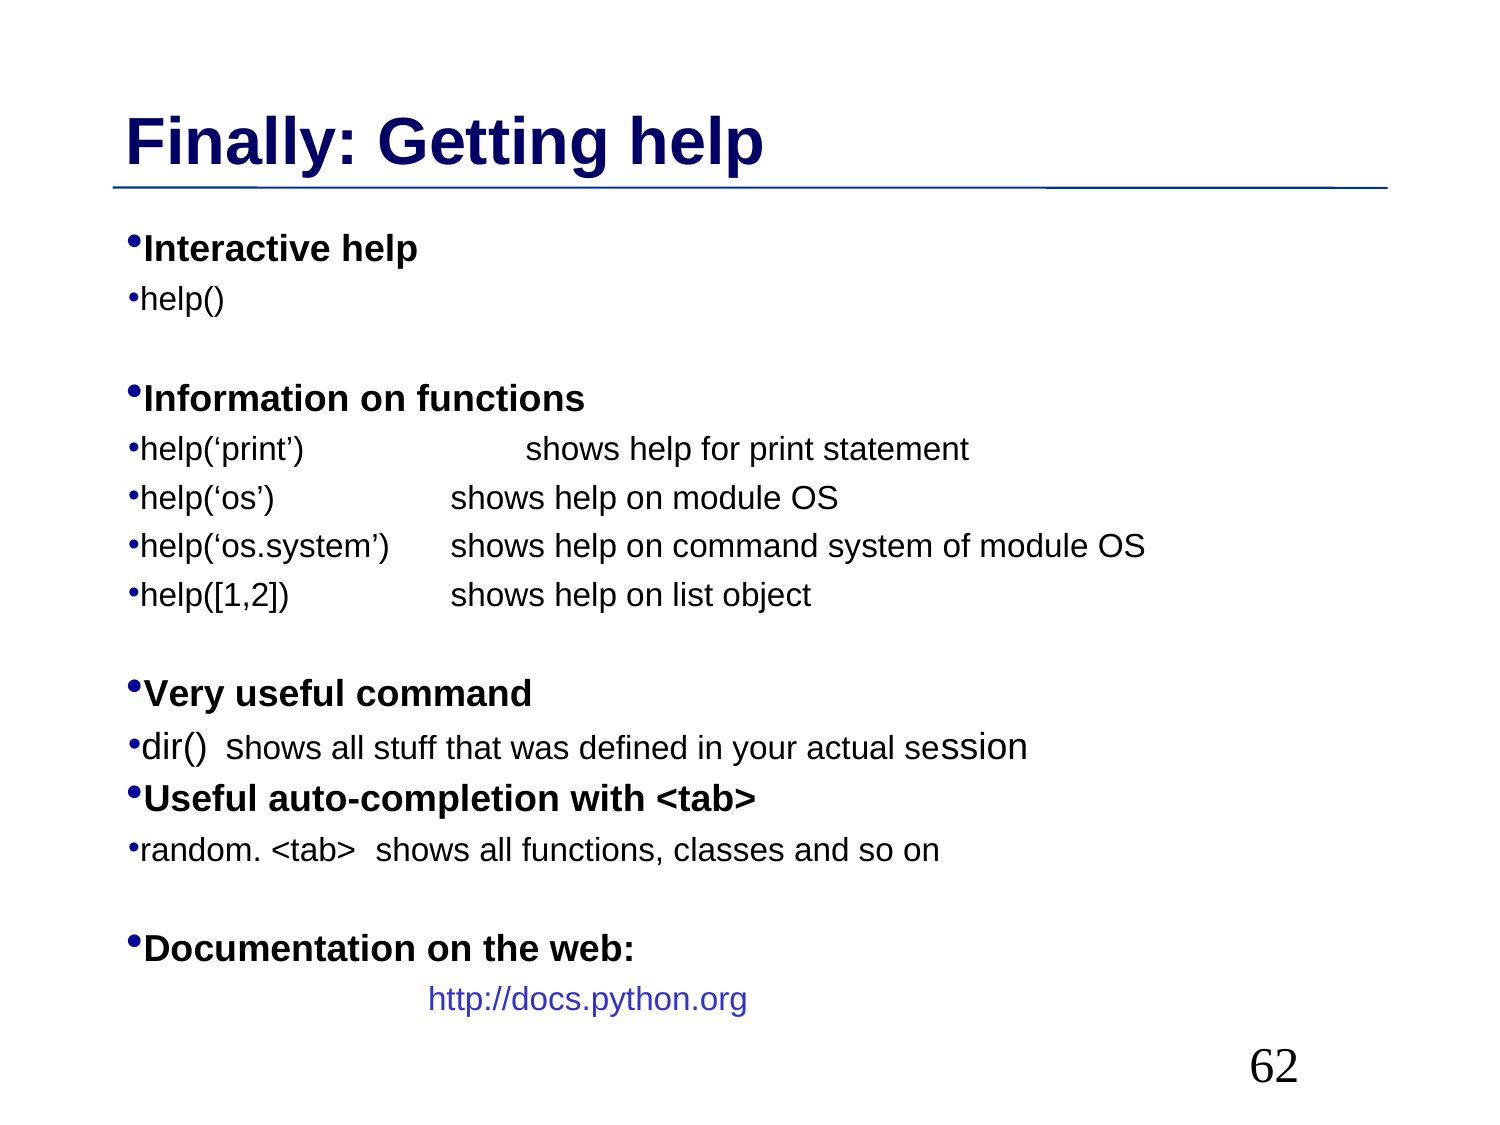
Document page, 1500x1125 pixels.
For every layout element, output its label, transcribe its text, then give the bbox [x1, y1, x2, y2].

title Finally: Getting help [112, 90, 1388, 185]
list Interactive help help() Information on functions help(‘print’) shows help for print statement help(‘os’) shows help on module OS help(‘os.system’) shows help on command system of module OS help([1,2]) shows help on list object Very useful command dir() shows all stuff that was defined in your actual session Useful auto-completion with <tab> random. <tab> shows all functions, classes and so on Documentation on the web: http://docs.python.org [114, 225, 1385, 1125]
